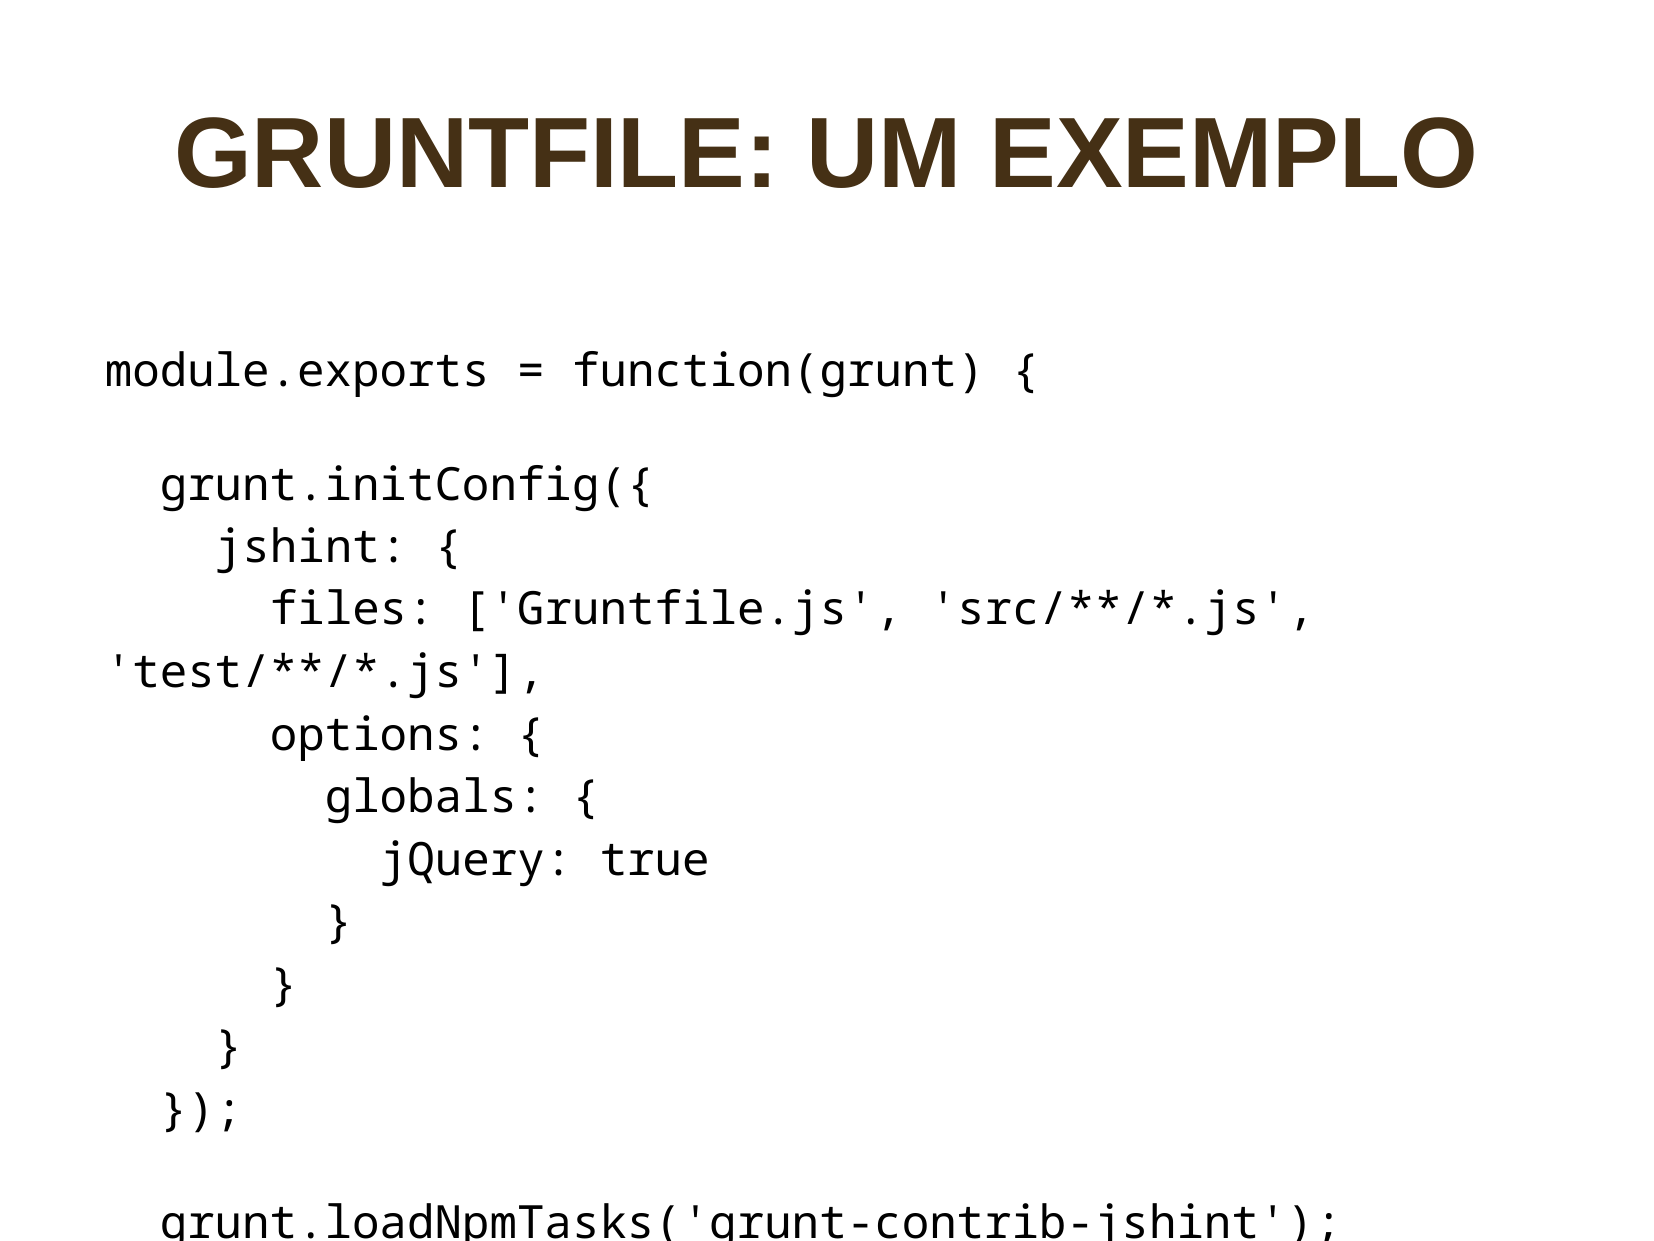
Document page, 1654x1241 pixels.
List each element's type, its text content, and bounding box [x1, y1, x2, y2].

text_box module.exports = function(grunt) { grunt.initConfig({ jshint: { files: ['Gruntfile.js', 'src/**/*.js', 'test/**/*.js'], options: { globals: { jQuery: true } } } }); grunt.loadNpmTasks('grunt-contrib-jshint'); grunt.registerTask('default', ['jshint']); }; [90, 330, 1546, 1241]
title GRUNTFILE: UM EXEMPLO [82, 49, 1571, 257]
